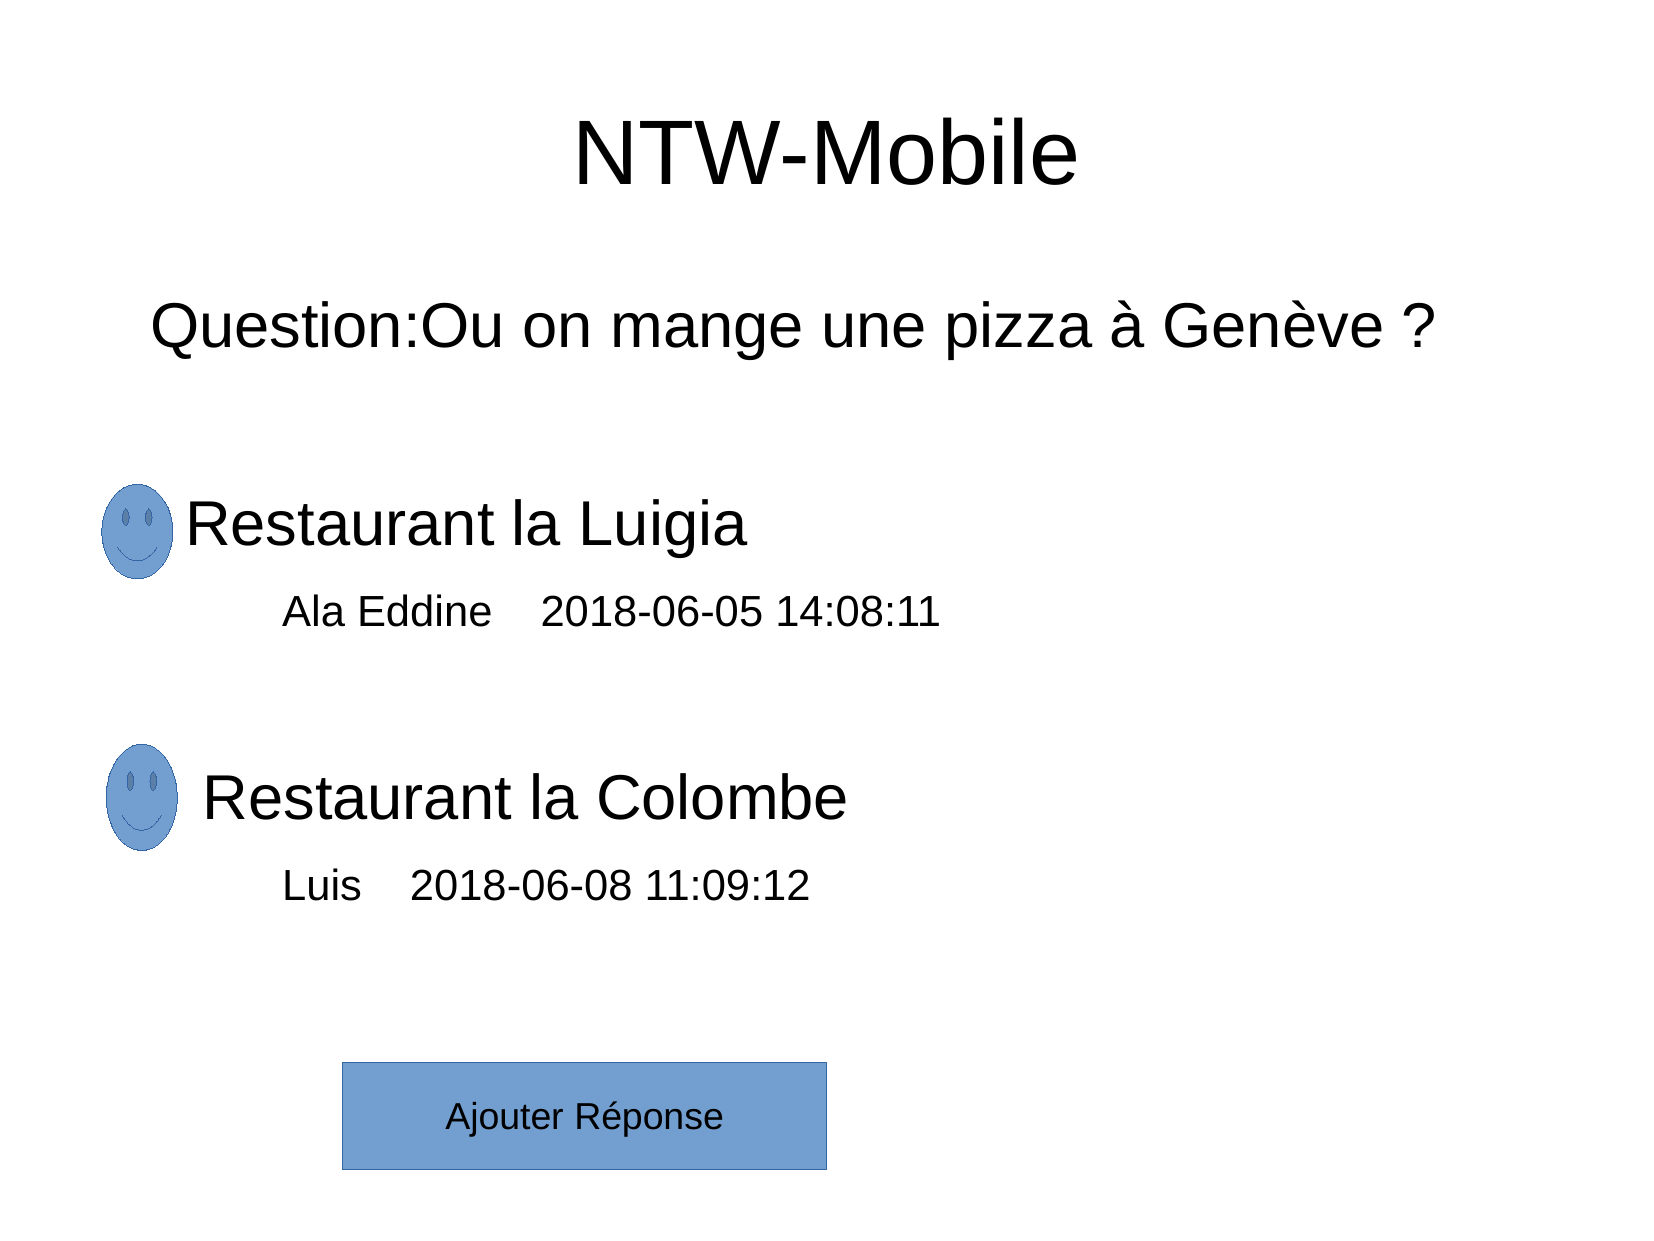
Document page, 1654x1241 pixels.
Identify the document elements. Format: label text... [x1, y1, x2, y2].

list Question:Ou on mange une pizza à Genève ? Restaurant la Luigia Ala Eddine 2018-06-05 14:08:11 Restaurant la Colombe Luis 2018-06-08 11:09:12 [82, 290, 1571, 1010]
text_box [106, 744, 178, 851]
title NTW-Mobile [82, 49, 1571, 257]
text_box Ajouter Réponse [342, 1062, 827, 1170]
text_box [101, 484, 173, 579]
